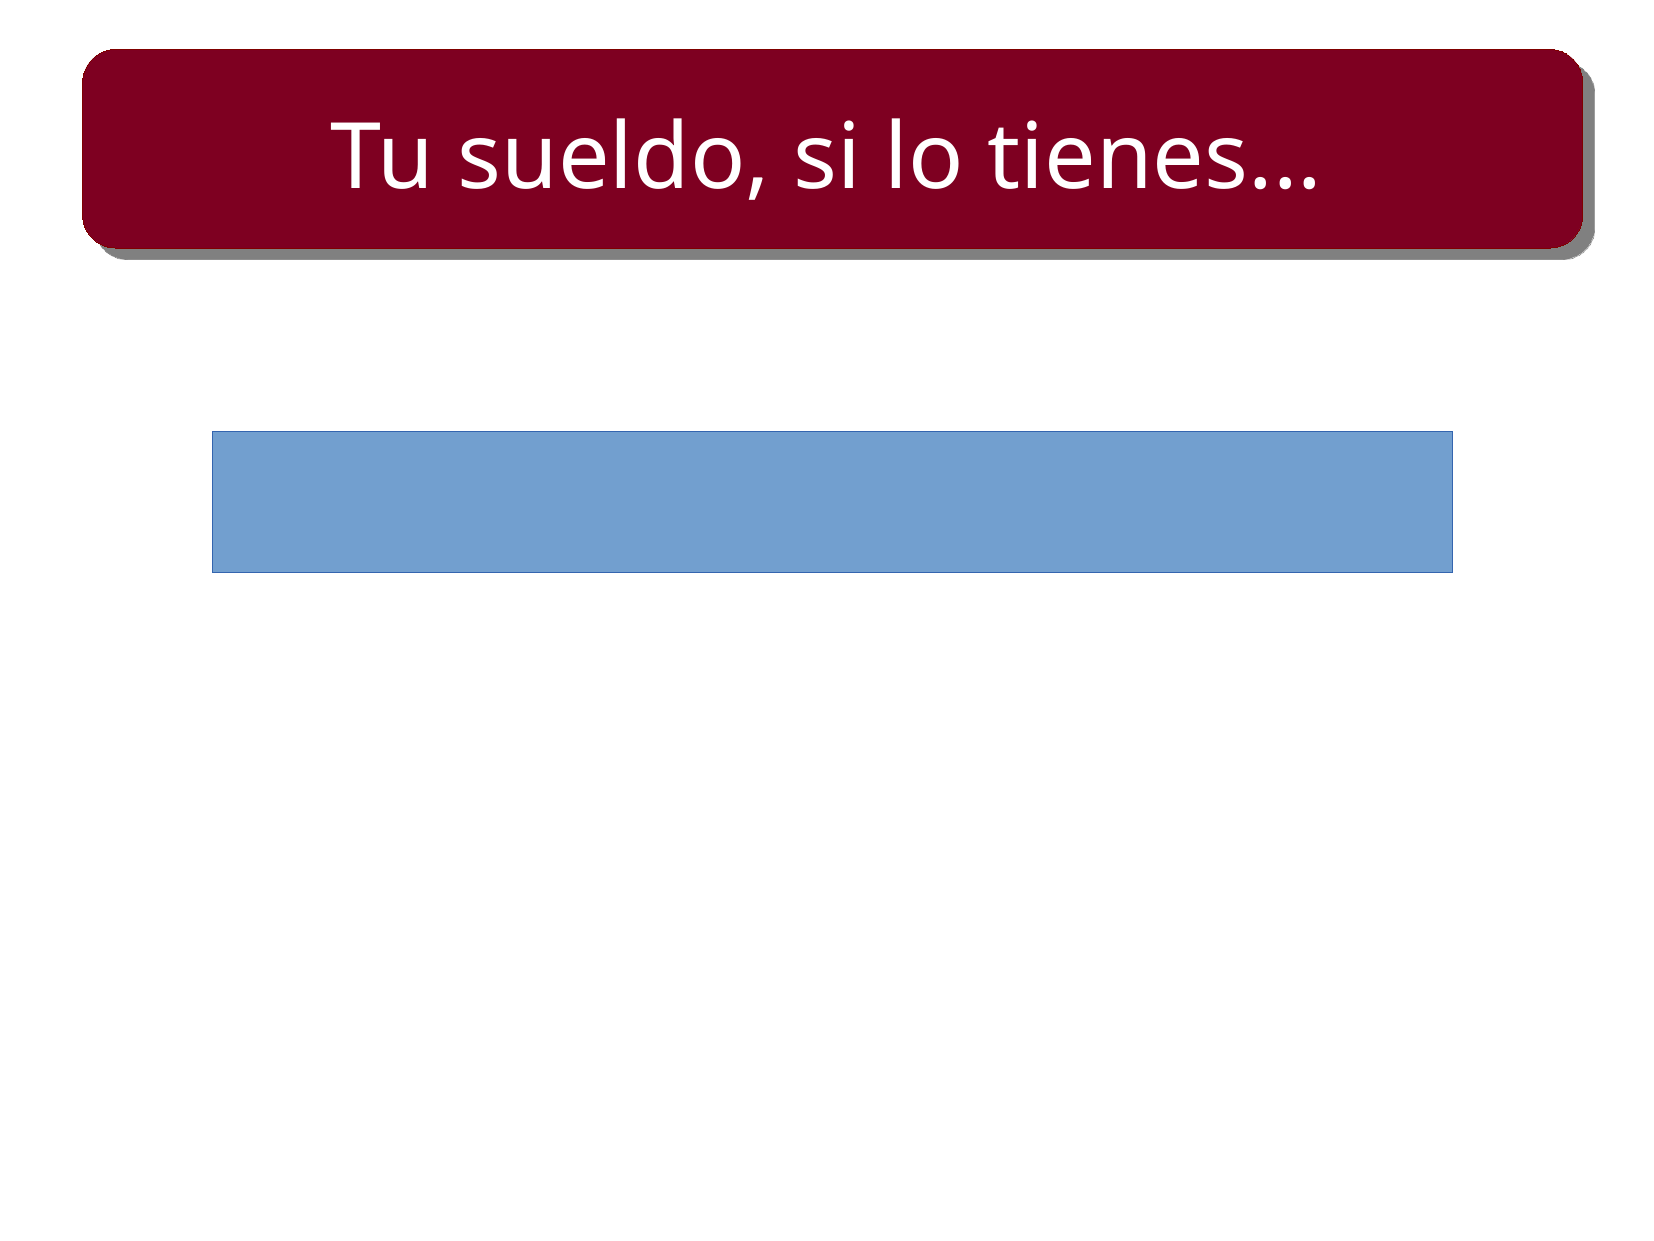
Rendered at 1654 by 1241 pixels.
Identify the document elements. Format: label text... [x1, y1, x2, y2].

text_box [212, 431, 1453, 573]
title Tu sueldo, si lo tienes... [82, 49, 1571, 257]
